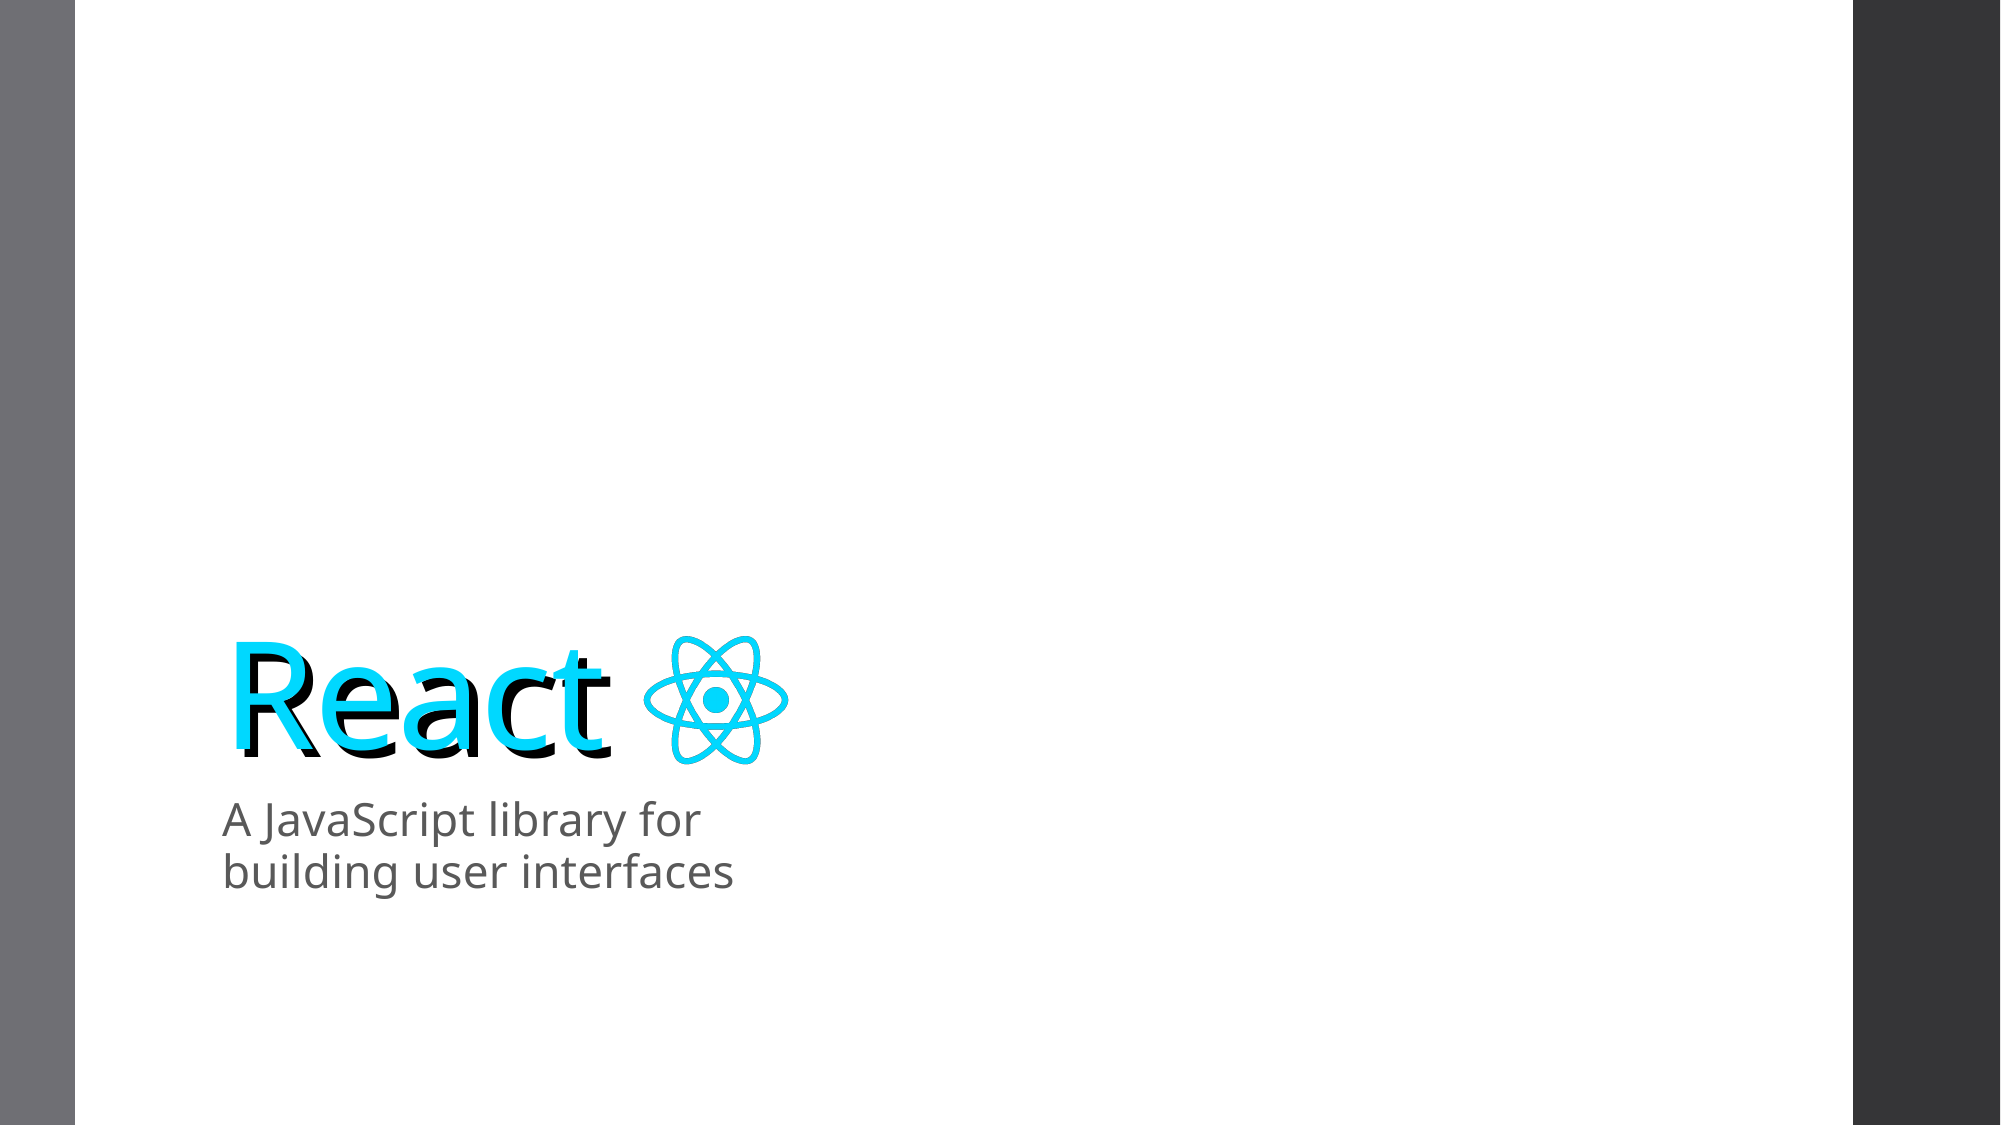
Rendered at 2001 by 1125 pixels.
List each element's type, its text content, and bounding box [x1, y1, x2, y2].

picture [639, 623, 793, 777]
list A JavaScript library for building user interfaces [206, 787, 1752, 1066]
title React [206, 124, 1752, 787]
